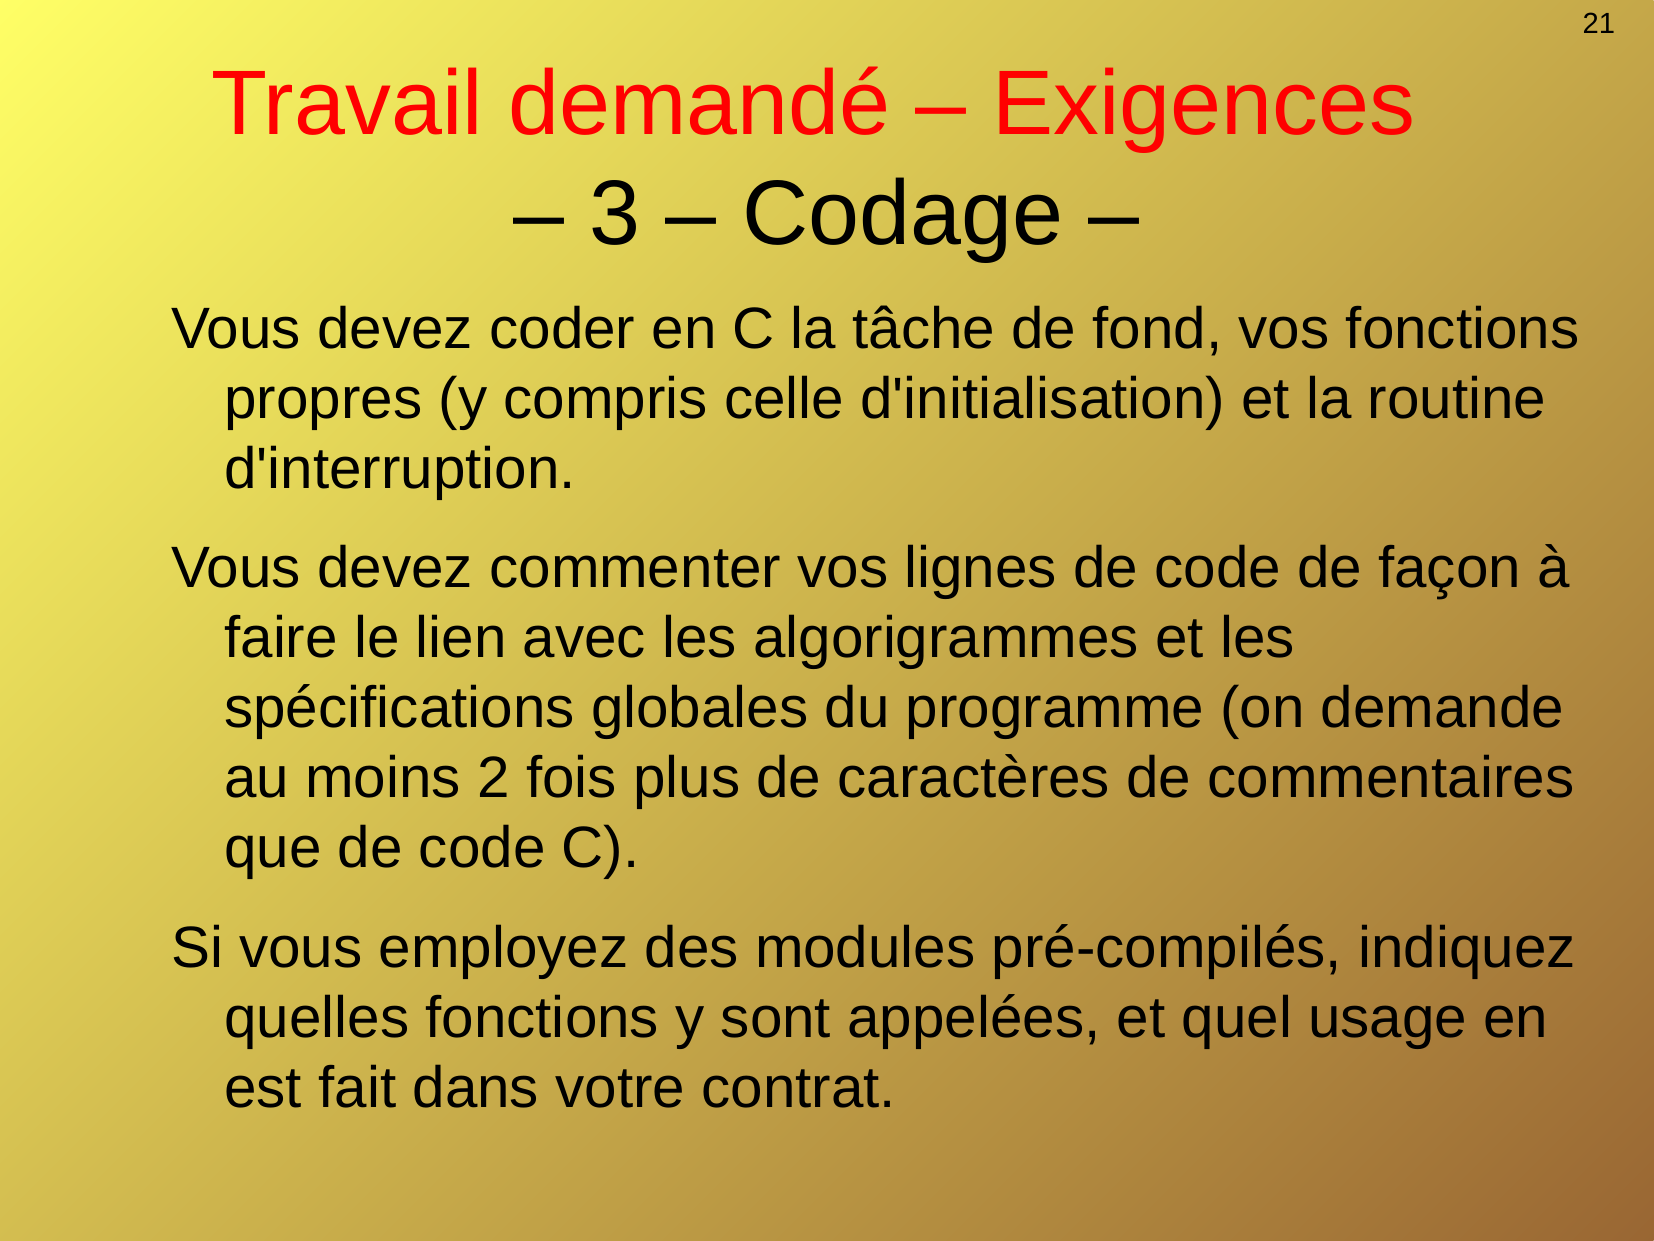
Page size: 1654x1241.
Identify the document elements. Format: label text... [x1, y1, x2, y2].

text_box <numéro> [1567, 0, 1654, 48]
list Vous devez coder en C la tâche de fond, vos fonctions propres (y compris celle d'initialisation) et la routine d'interruption. Vous devez commenter vos lignes de code de façon à faire le lien avec les algorigrammes et les spécifications globales du programme (on demande au moins 2 fois plus de caractères de commentaires que de code C). Si vous employez des modules pré-compilés, indiquez quelles fonctions y sont appelées, et quel usage en est fait dans votre contrat. [82, 290, 1616, 1172]
title Travail demandé – Exigences – 3 – Codage – [82, 42, 1571, 263]
